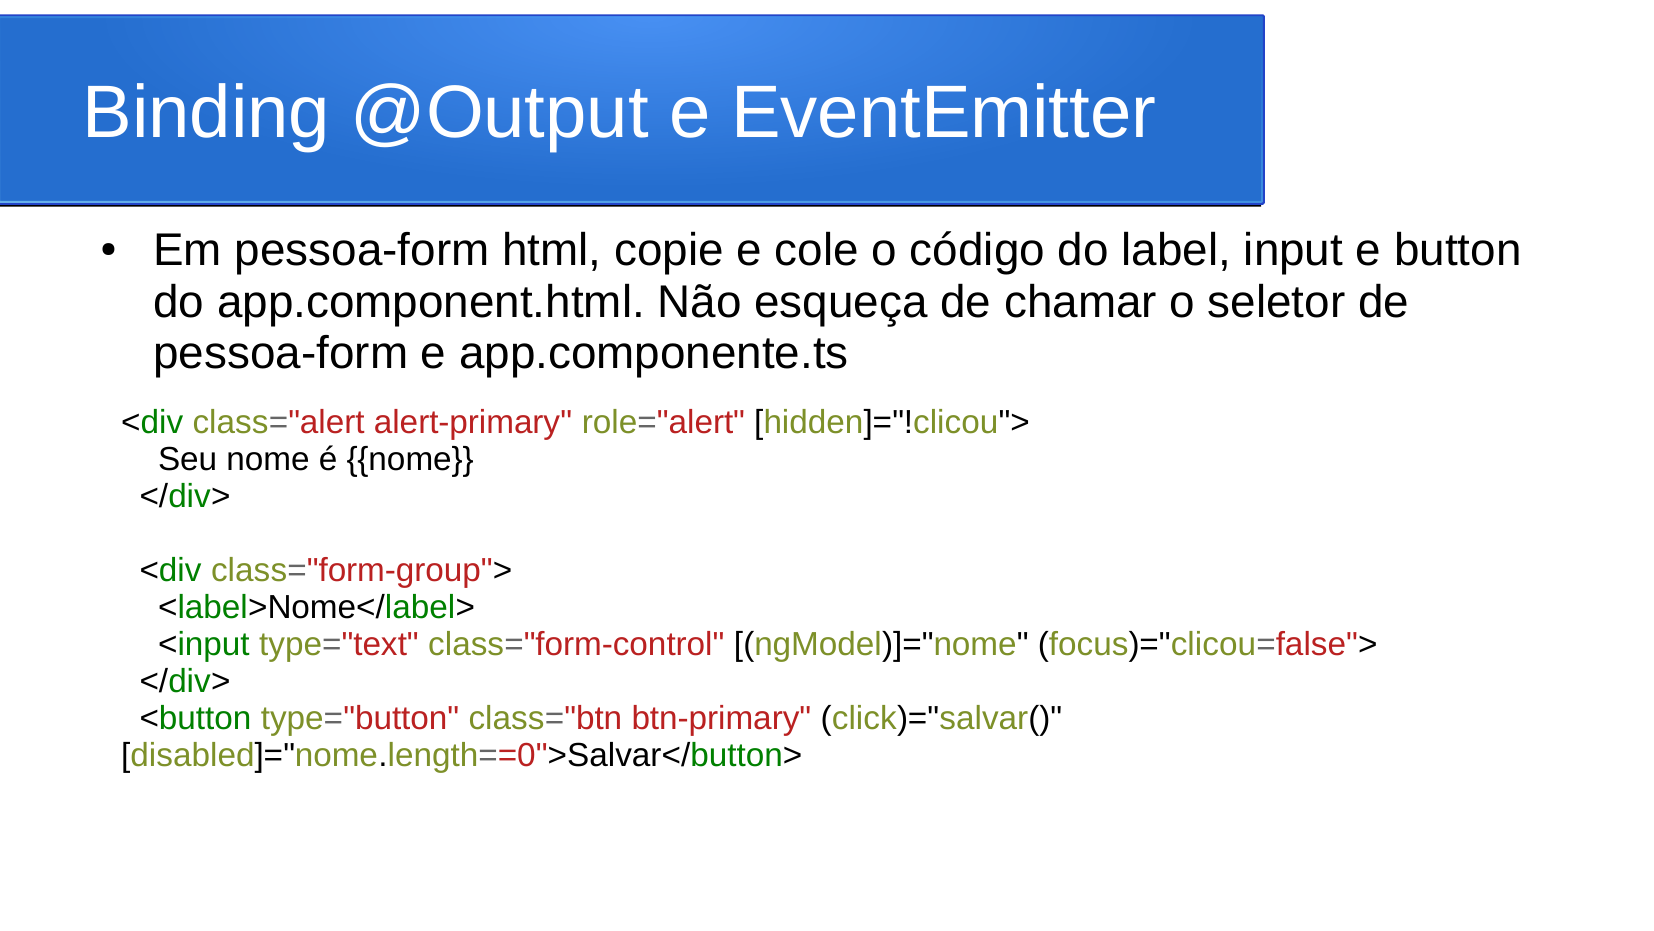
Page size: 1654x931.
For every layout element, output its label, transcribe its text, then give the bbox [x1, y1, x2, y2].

title Binding @Output e EventEmitter [82, 35, 1235, 189]
list Em pessoa-form html, copie e cole o código do label, input e button do app.component.html. Não esqueça de chamar o seletor de pessoa-form e app.componente.ts [82, 224, 1571, 764]
text_box <div class="alert alert-primary" role="alert" [hidden]="!clicou"> Seu nome é {{nome}} </div> <div class="form-group"> <label>Nome</label> <input type="text" class="form-control" [(ngModel)]="nome" (focus)="clicou=false"> </div> <button type="button" class="btn btn-primary" (click)="salvar()" [disabled]="nome.length==0">Salvar</button> [106, 395, 1512, 818]
